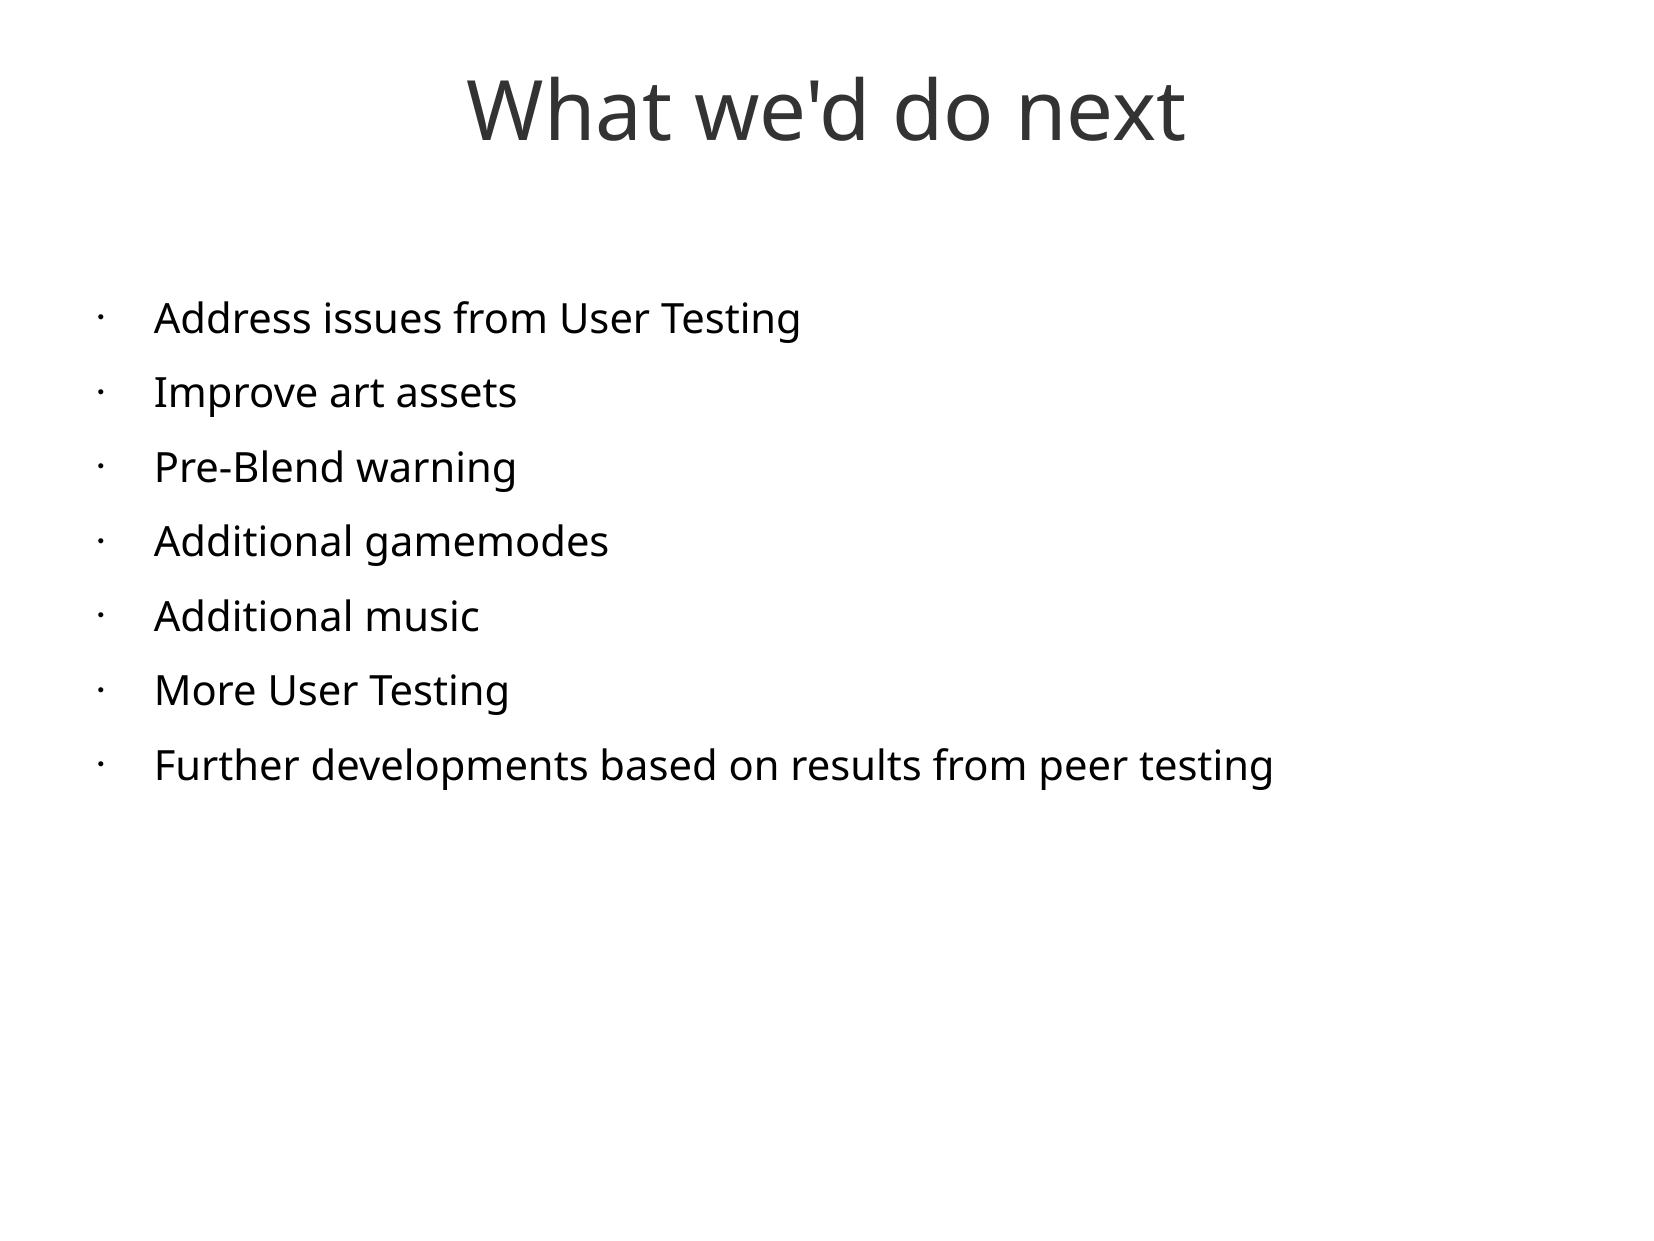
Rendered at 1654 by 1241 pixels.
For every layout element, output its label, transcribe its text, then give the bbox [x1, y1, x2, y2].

list Address issues from User Testing Improve art assets Pre-Blend warning Additional gamemodes Additional music More User Testing Further developments based on results from peer testing [82, 290, 1571, 1109]
title What we'd do next [82, 49, 1571, 257]
